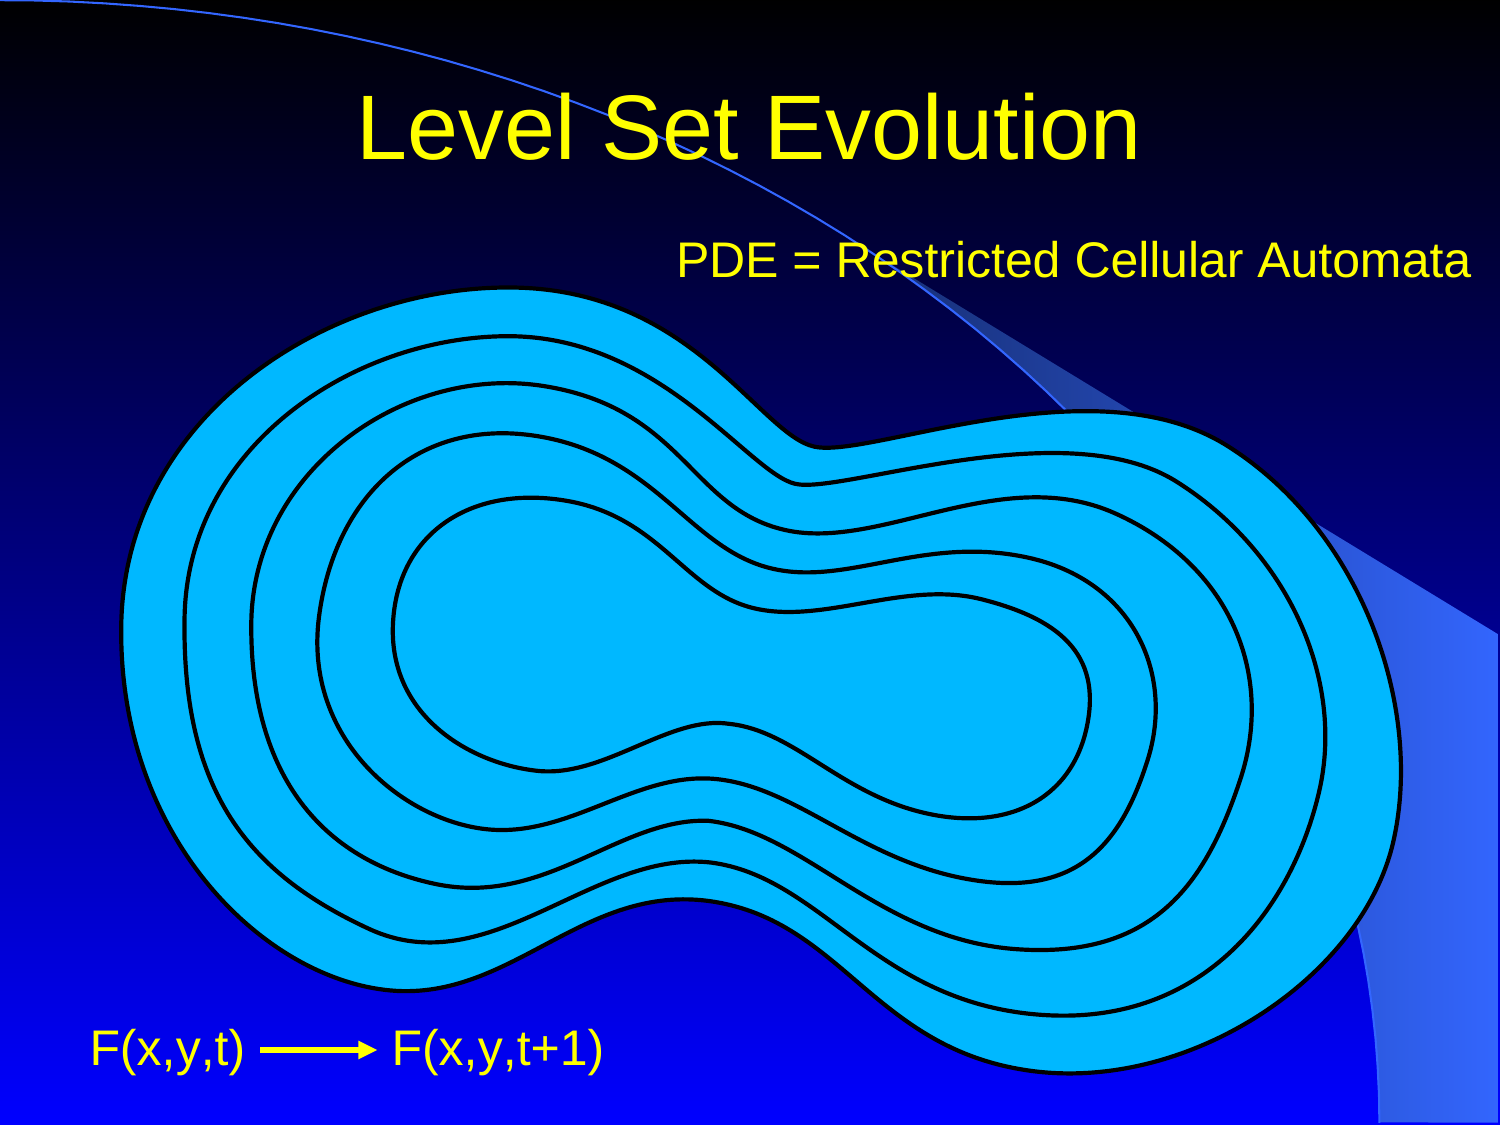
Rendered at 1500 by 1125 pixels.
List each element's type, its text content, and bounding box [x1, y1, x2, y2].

text_box F(x,y,t) [74, 1012, 261, 1084]
text_box F(x,y,t+1) [376, 1012, 620, 1084]
title Level Set Evolution [112, 17, 1388, 245]
text_box [121, 287, 1401, 1074]
text_box PDE = Restricted Cellular Automata [661, 224, 1487, 297]
